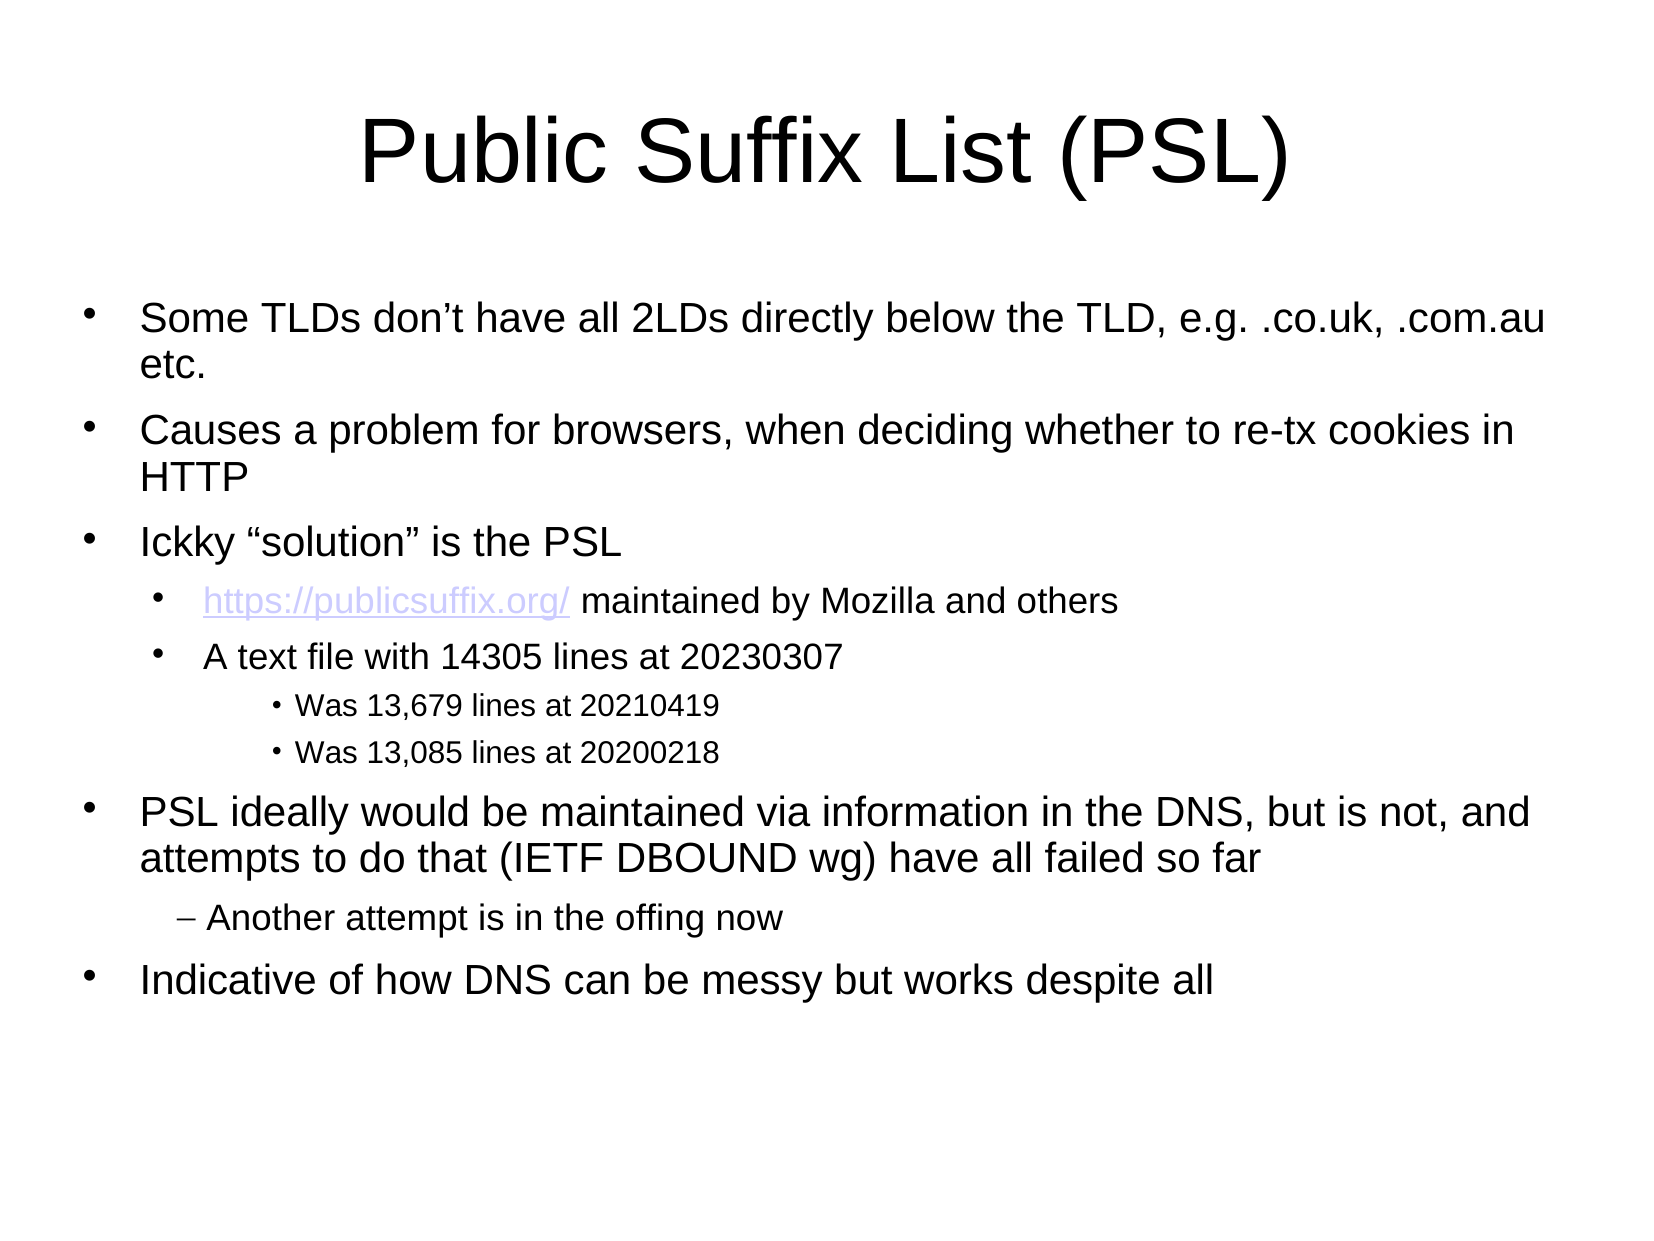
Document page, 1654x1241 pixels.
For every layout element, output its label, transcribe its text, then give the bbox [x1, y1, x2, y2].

list Some TLDs don’t have all 2LDs directly below the TLD, e.g. .co.uk, .com.au etc. Causes a problem for browsers, when deciding whether to re-tx cookies in HTTP Ickky “solution” is the PSL https://publicsuffix.org/ maintained by Mozilla and others A text file with 14305 lines at 20230307 Was 13,679 lines at 20210419 Was 13,085 lines at 20200218 PSL ideally would be maintained via information in the DNS, but is not, and attempts to do that (IETF DBOUND wg) have all failed so far Another attempt is in the offing now Indicative of how DNS can be messy but works despite all [82, 290, 1570, 1009]
title Public Suffix List (PSL) [82, 49, 1570, 256]
